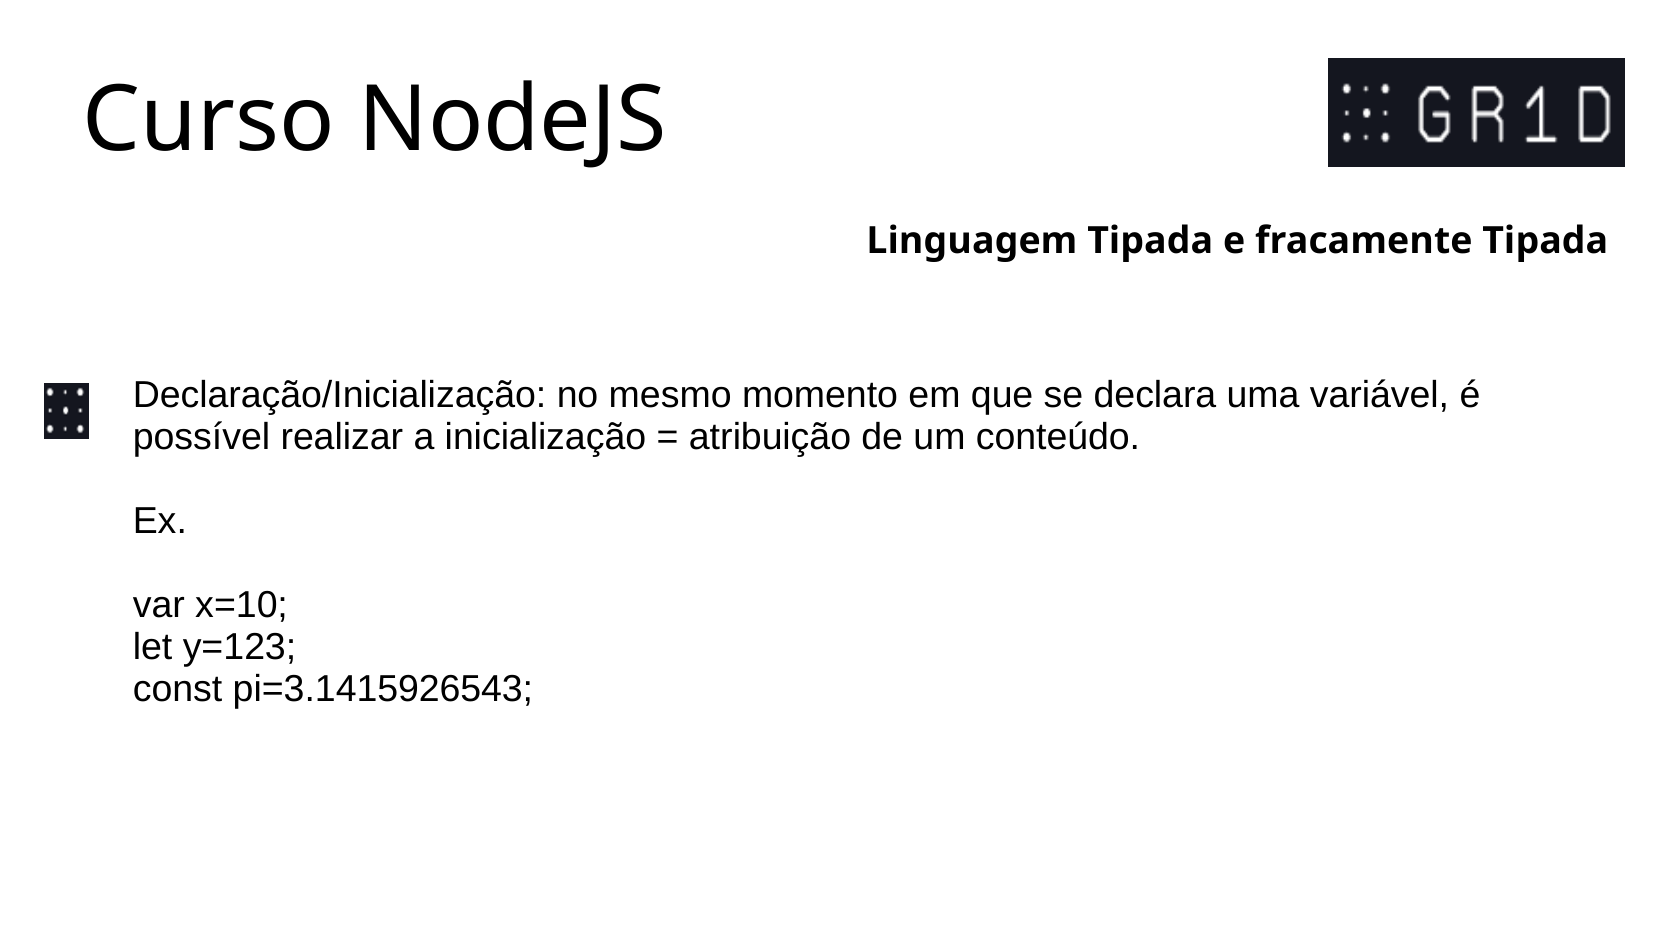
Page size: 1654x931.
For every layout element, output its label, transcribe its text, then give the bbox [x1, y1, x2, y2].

text_box Linguagem Tipada e fracamente Tipada [118, 206, 1625, 264]
picture [1328, 58, 1625, 167]
text_box Declaração/Inicialização: no mesmo momento em que se declara uma variável, é possível realizar a inicialização = atribuição de um conteúdo. Ex. var x=10; let y=123; const pi=3.1415926543; [118, 365, 1625, 717]
picture [44, 383, 89, 439]
title Curso NodeJS [82, 37, 1571, 193]
